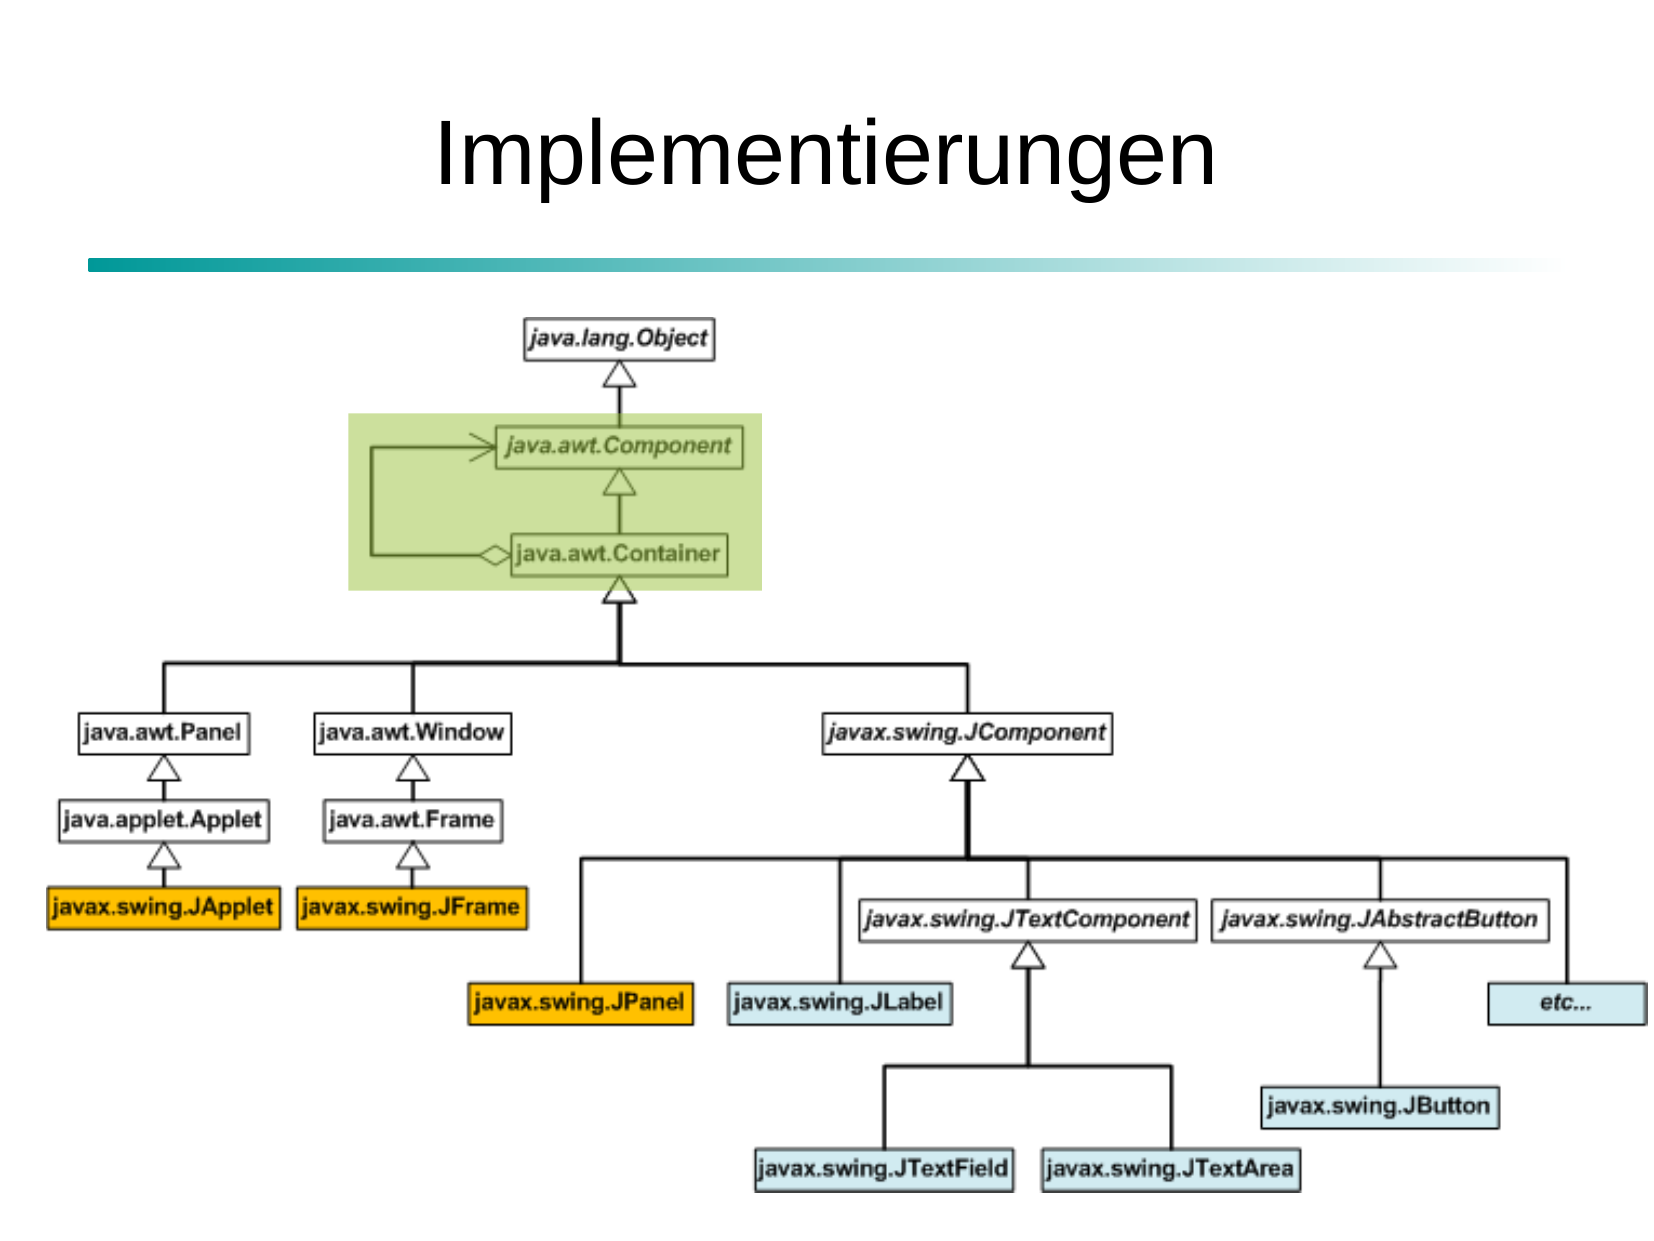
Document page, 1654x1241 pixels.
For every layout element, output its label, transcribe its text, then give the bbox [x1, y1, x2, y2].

title Implementierungen [82, 49, 1571, 257]
picture [46, 317, 1648, 1193]
text_box [348, 413, 762, 591]
